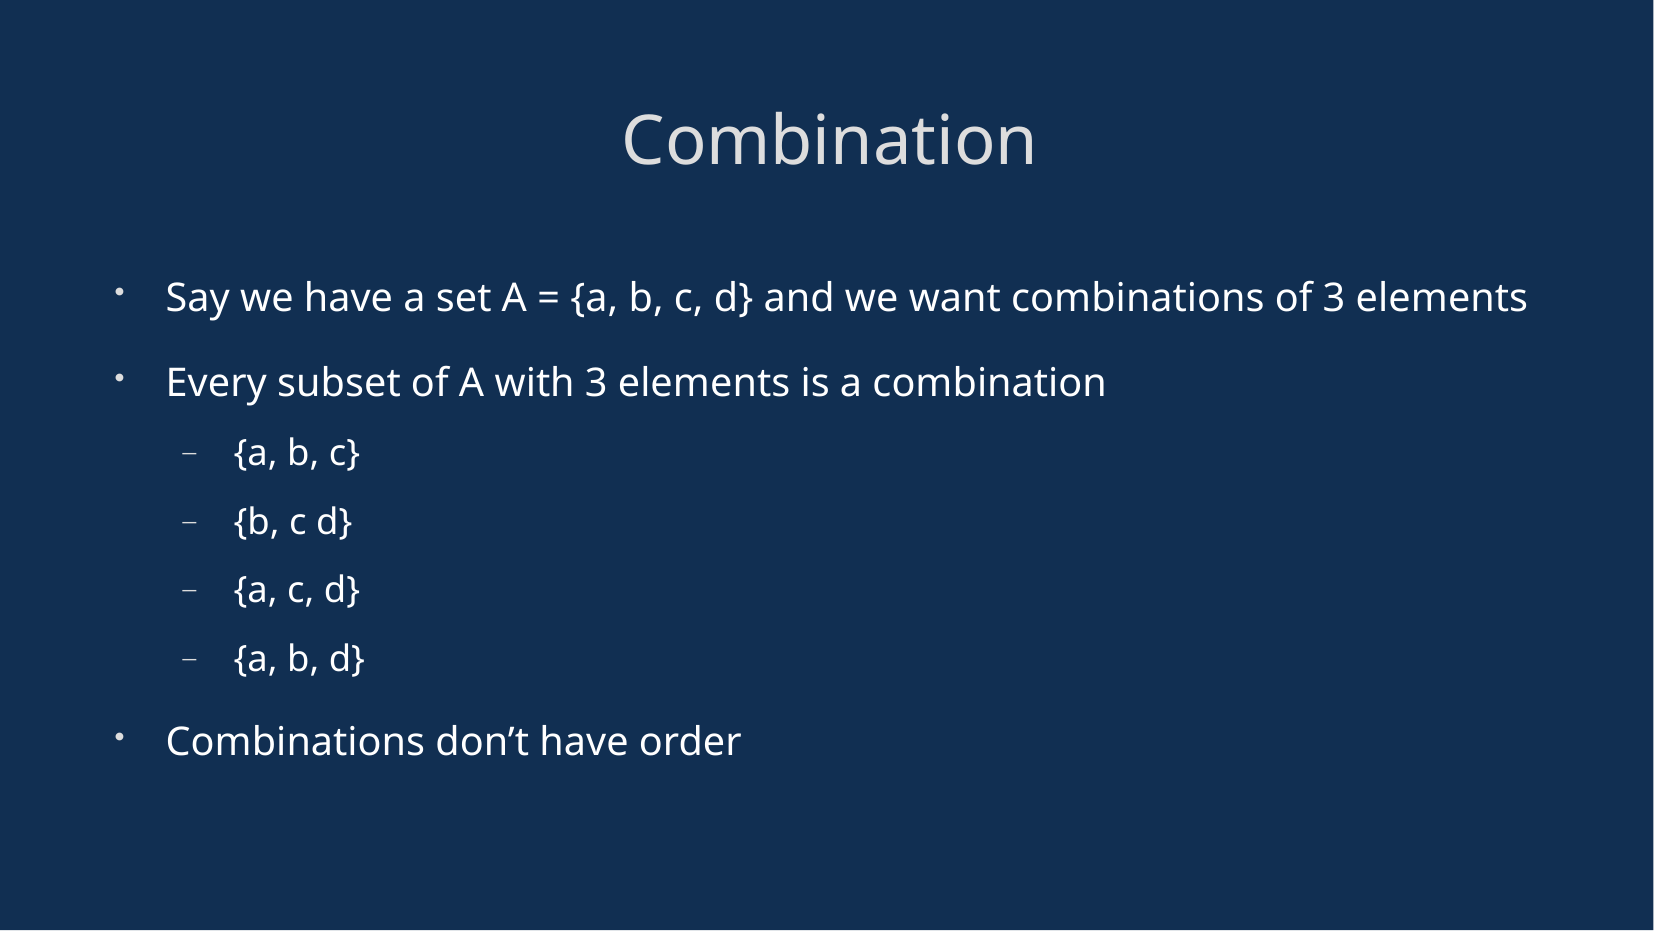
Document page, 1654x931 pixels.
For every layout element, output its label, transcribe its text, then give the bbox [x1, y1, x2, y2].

title Combination [97, 56, 1563, 220]
list Say we have a set A = {a, b, c, d} and we want combinations of 3 elements Every subset of A with 3 elements is a combination {a, b, c} {b, c d} {a, c, d} {a, b, d} Combinations don’t have order [97, 268, 1563, 806]
